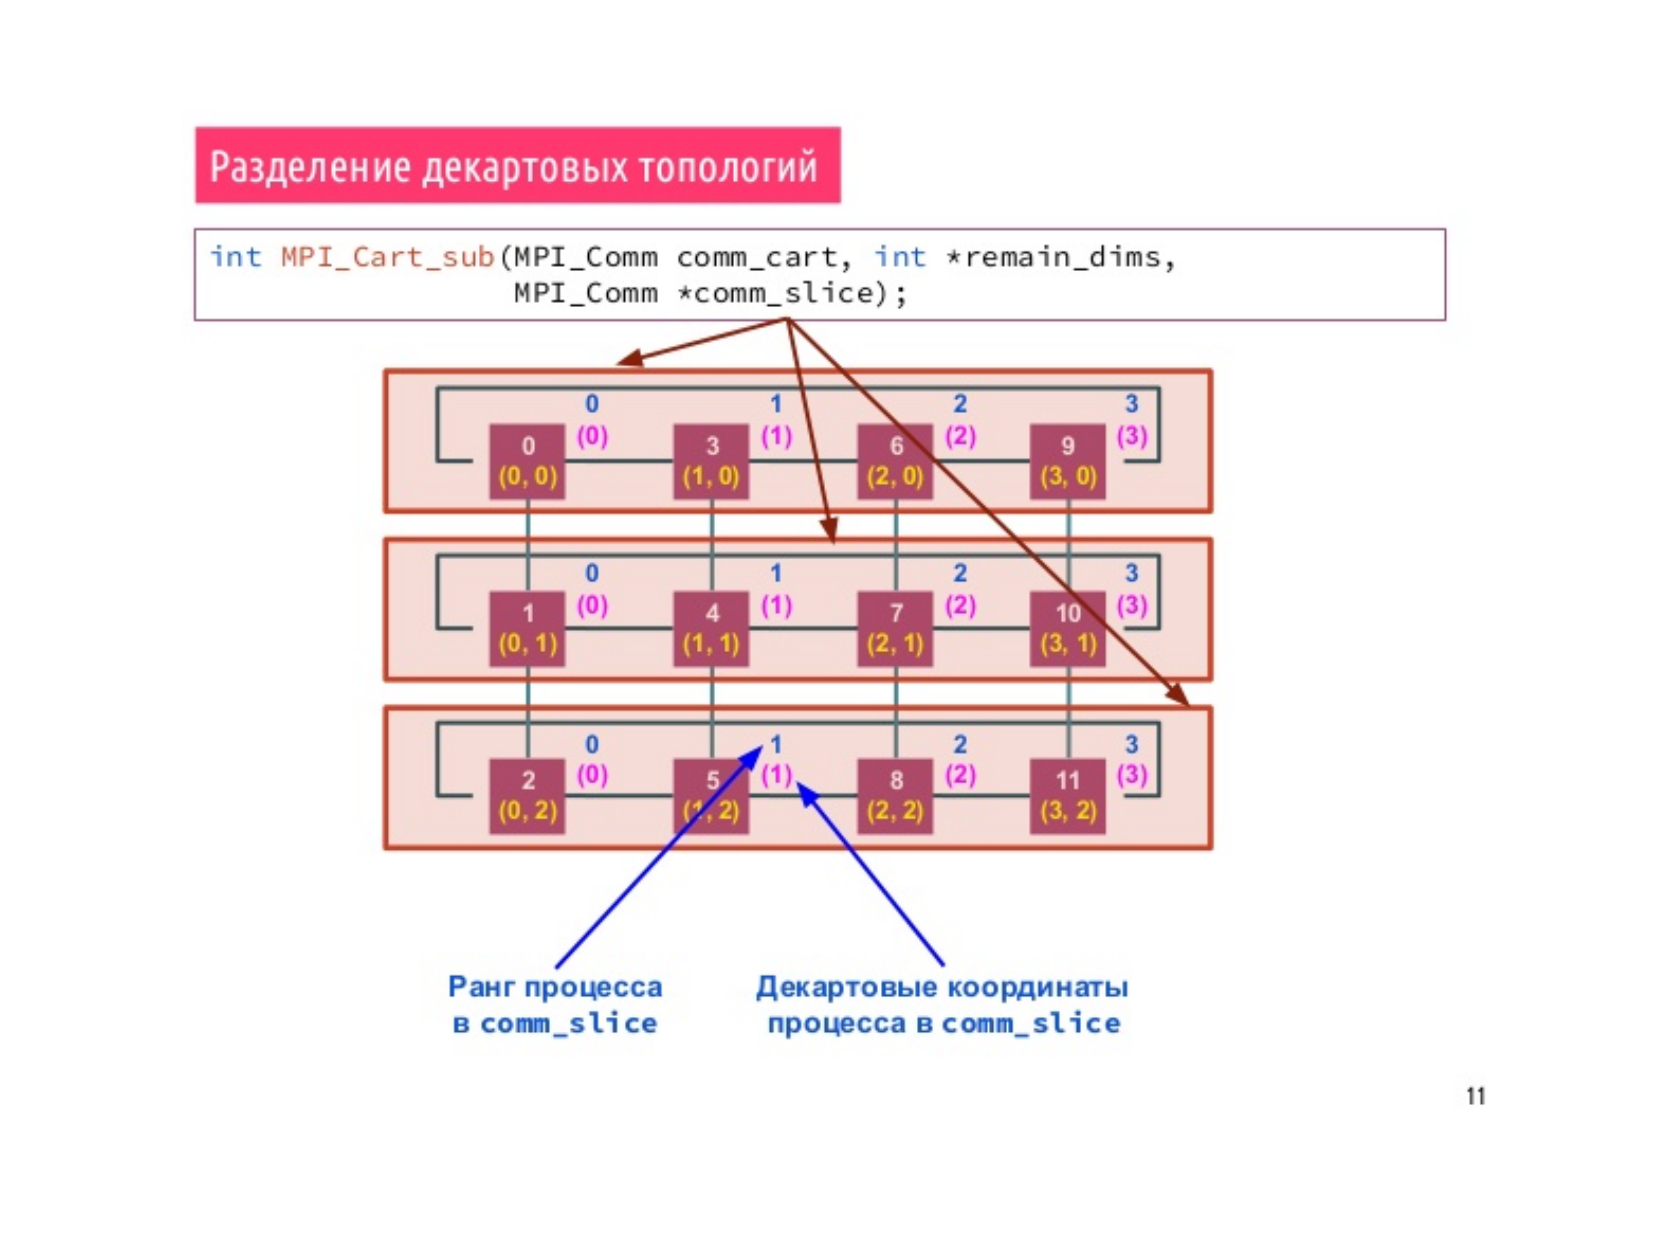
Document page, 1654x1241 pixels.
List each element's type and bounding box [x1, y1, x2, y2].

picture [150, 108, 1500, 1122]
